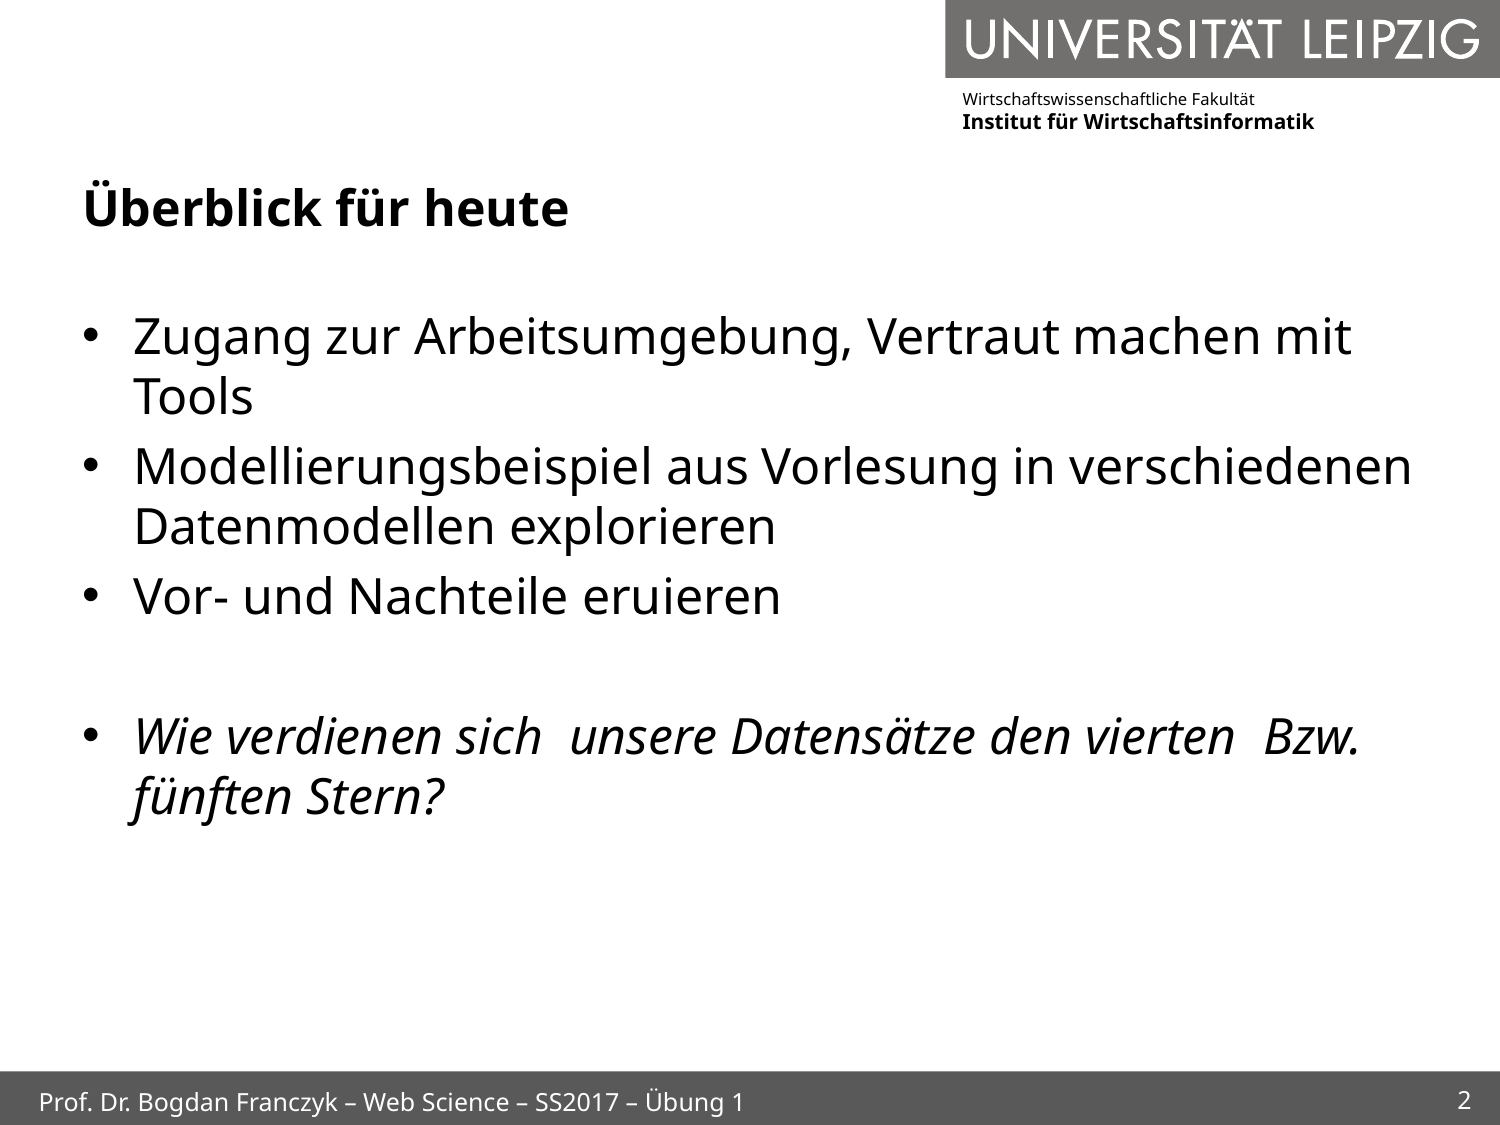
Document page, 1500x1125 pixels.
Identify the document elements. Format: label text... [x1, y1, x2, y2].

title Überblick für heute [82, 164, 1418, 249]
list Zugang zur Arbeitsumgebung, Vertraut machen mit Tools Modellierungsbeispiel aus Vorlesung in verschiedenen Datenmodellen explorieren Vor- und Nachteile eruieren Wie verdienen sich unsere Datensätze den vierten Bzw. fünften Stern? [82, 304, 1418, 1032]
slide_number <number> [1289, 1078, 1487, 1125]
